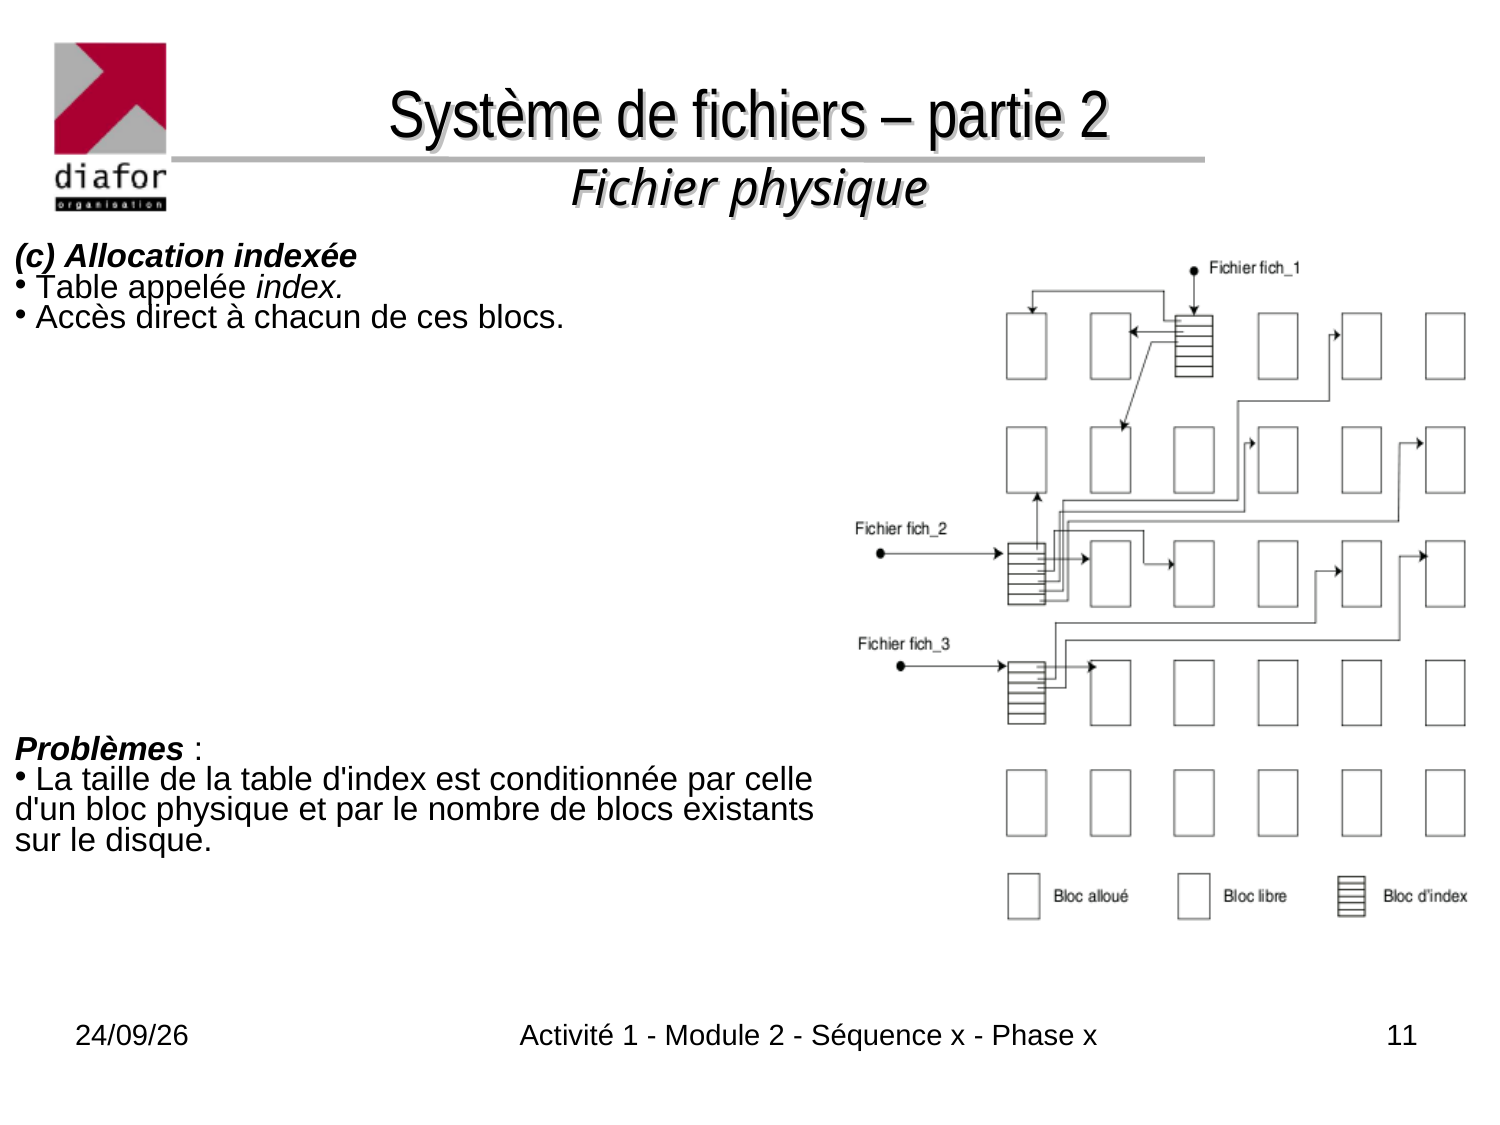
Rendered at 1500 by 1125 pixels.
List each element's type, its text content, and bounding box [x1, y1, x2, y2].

picture [53, 42, 168, 213]
text_box (c) Allocation indexée Table appelée index. Accès direct à chacun de ces blocs. [0, 236, 591, 342]
text_box Problèmes : La taille de la table d'index est conditionnée par celle d'un bloc physique et par le nombre de blocs existants sur le disque. [0, 728, 831, 865]
picture [832, 242, 1483, 928]
title Système de fichiers – partie 2 Fichier physique [75, 45, 1426, 250]
